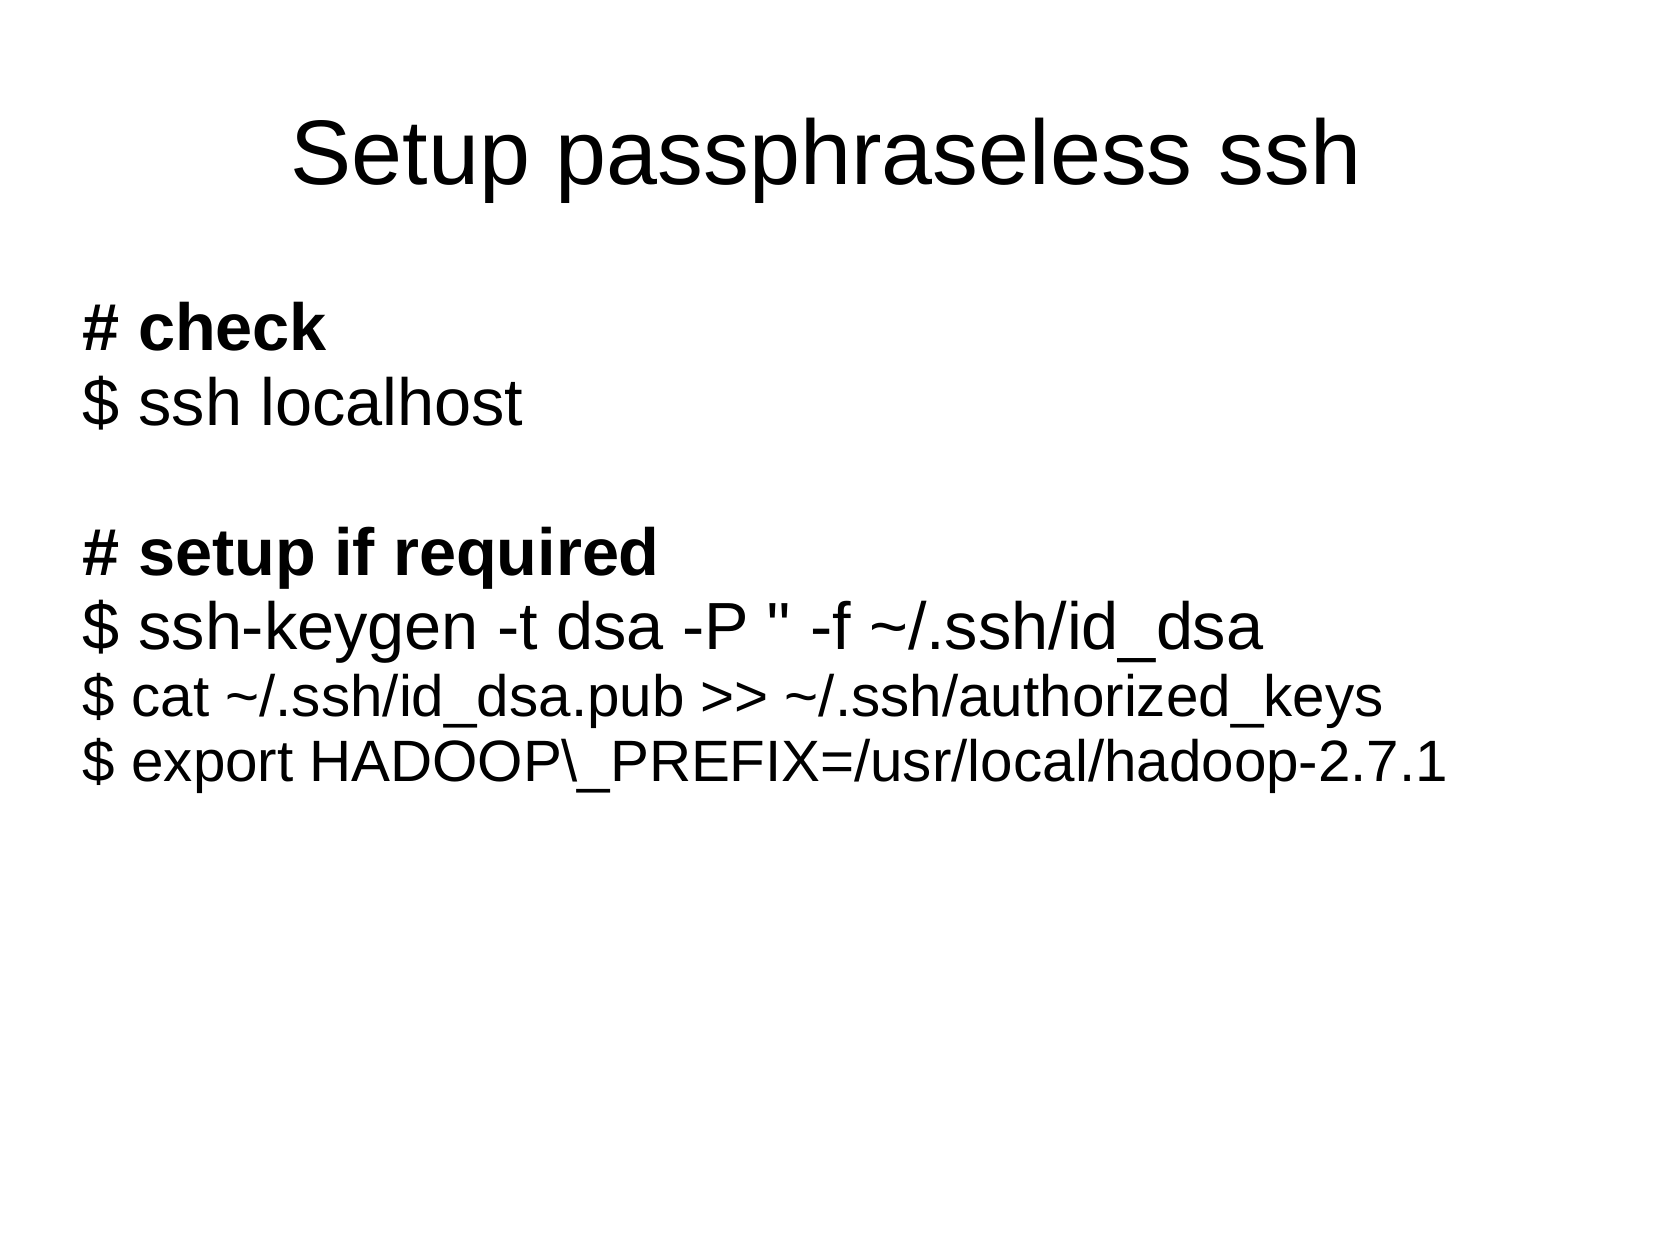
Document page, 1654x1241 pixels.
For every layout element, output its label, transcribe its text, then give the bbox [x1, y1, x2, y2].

title Setup passphraseless ssh [82, 49, 1571, 257]
subtitle # check $ ssh localhost # setup if required $ ssh-keygen -t dsa -P '' -f ~/.ssh/id_dsa $ cat ~/.ssh/id_dsa.pub >> ~/.ssh/authorized_keys $ export HADOOP\_PREFIX=/usr/local/hadoop-2.7.1 [82, 290, 1571, 1010]
